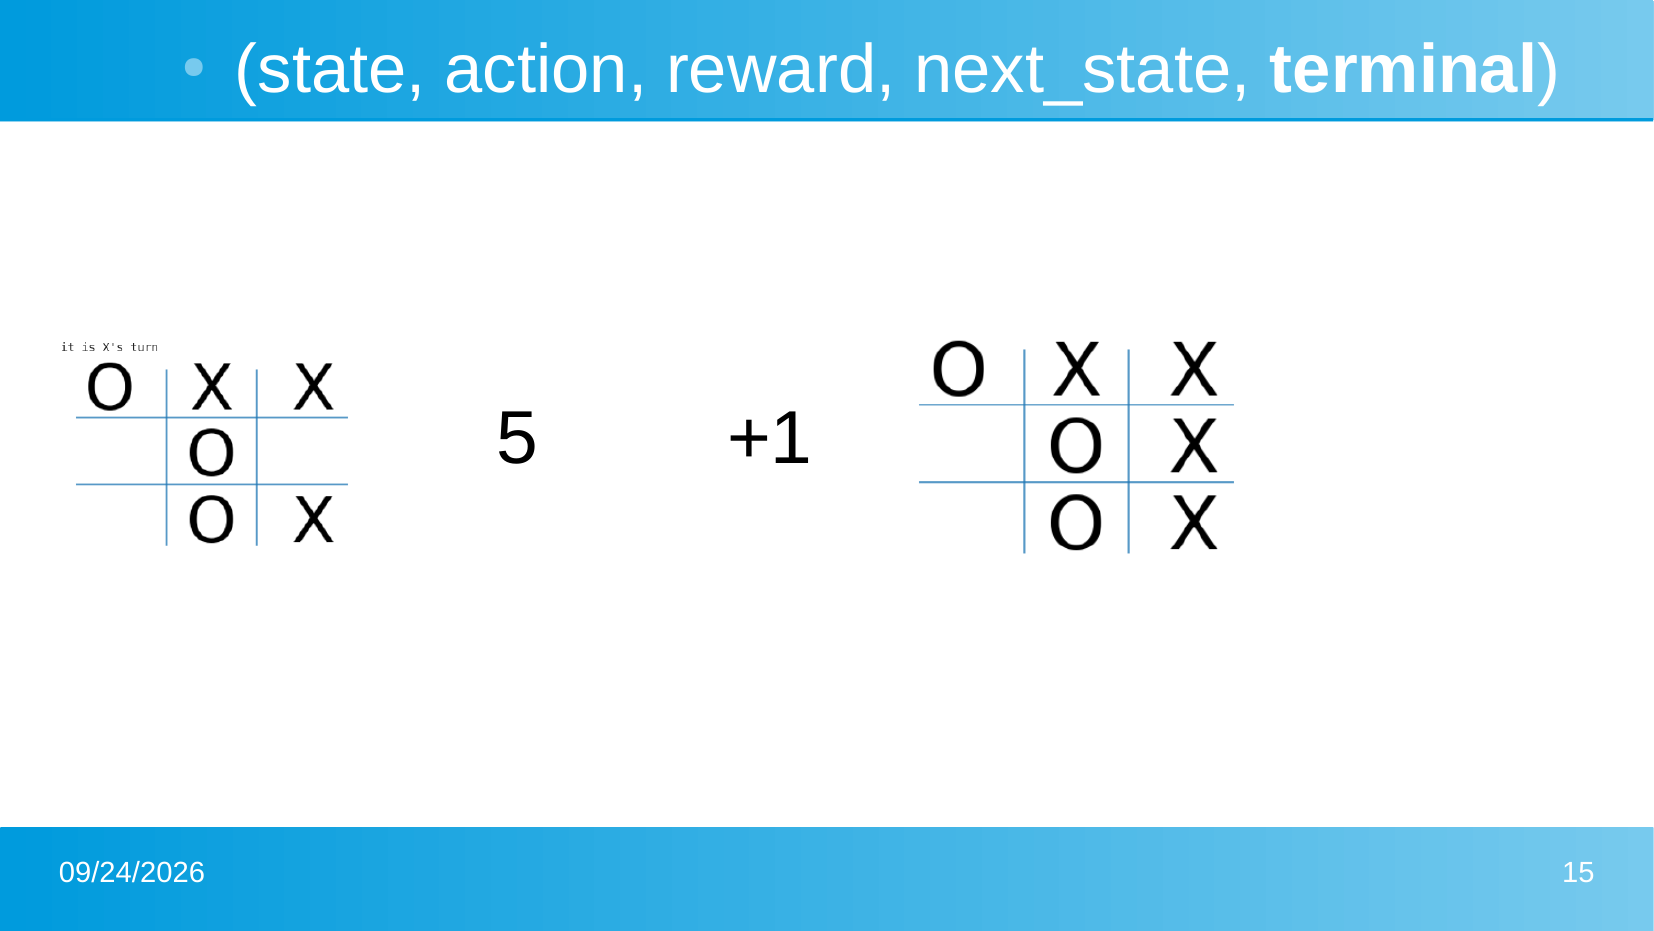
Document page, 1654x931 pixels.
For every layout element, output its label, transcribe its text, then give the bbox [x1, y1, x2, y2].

text_box +1 [712, 388, 828, 488]
title (state, action, reward, next_state, terminal) [59, 29, 1595, 108]
picture [900, 334, 1251, 563]
picture [54, 337, 376, 563]
text_box 5 [481, 388, 554, 488]
